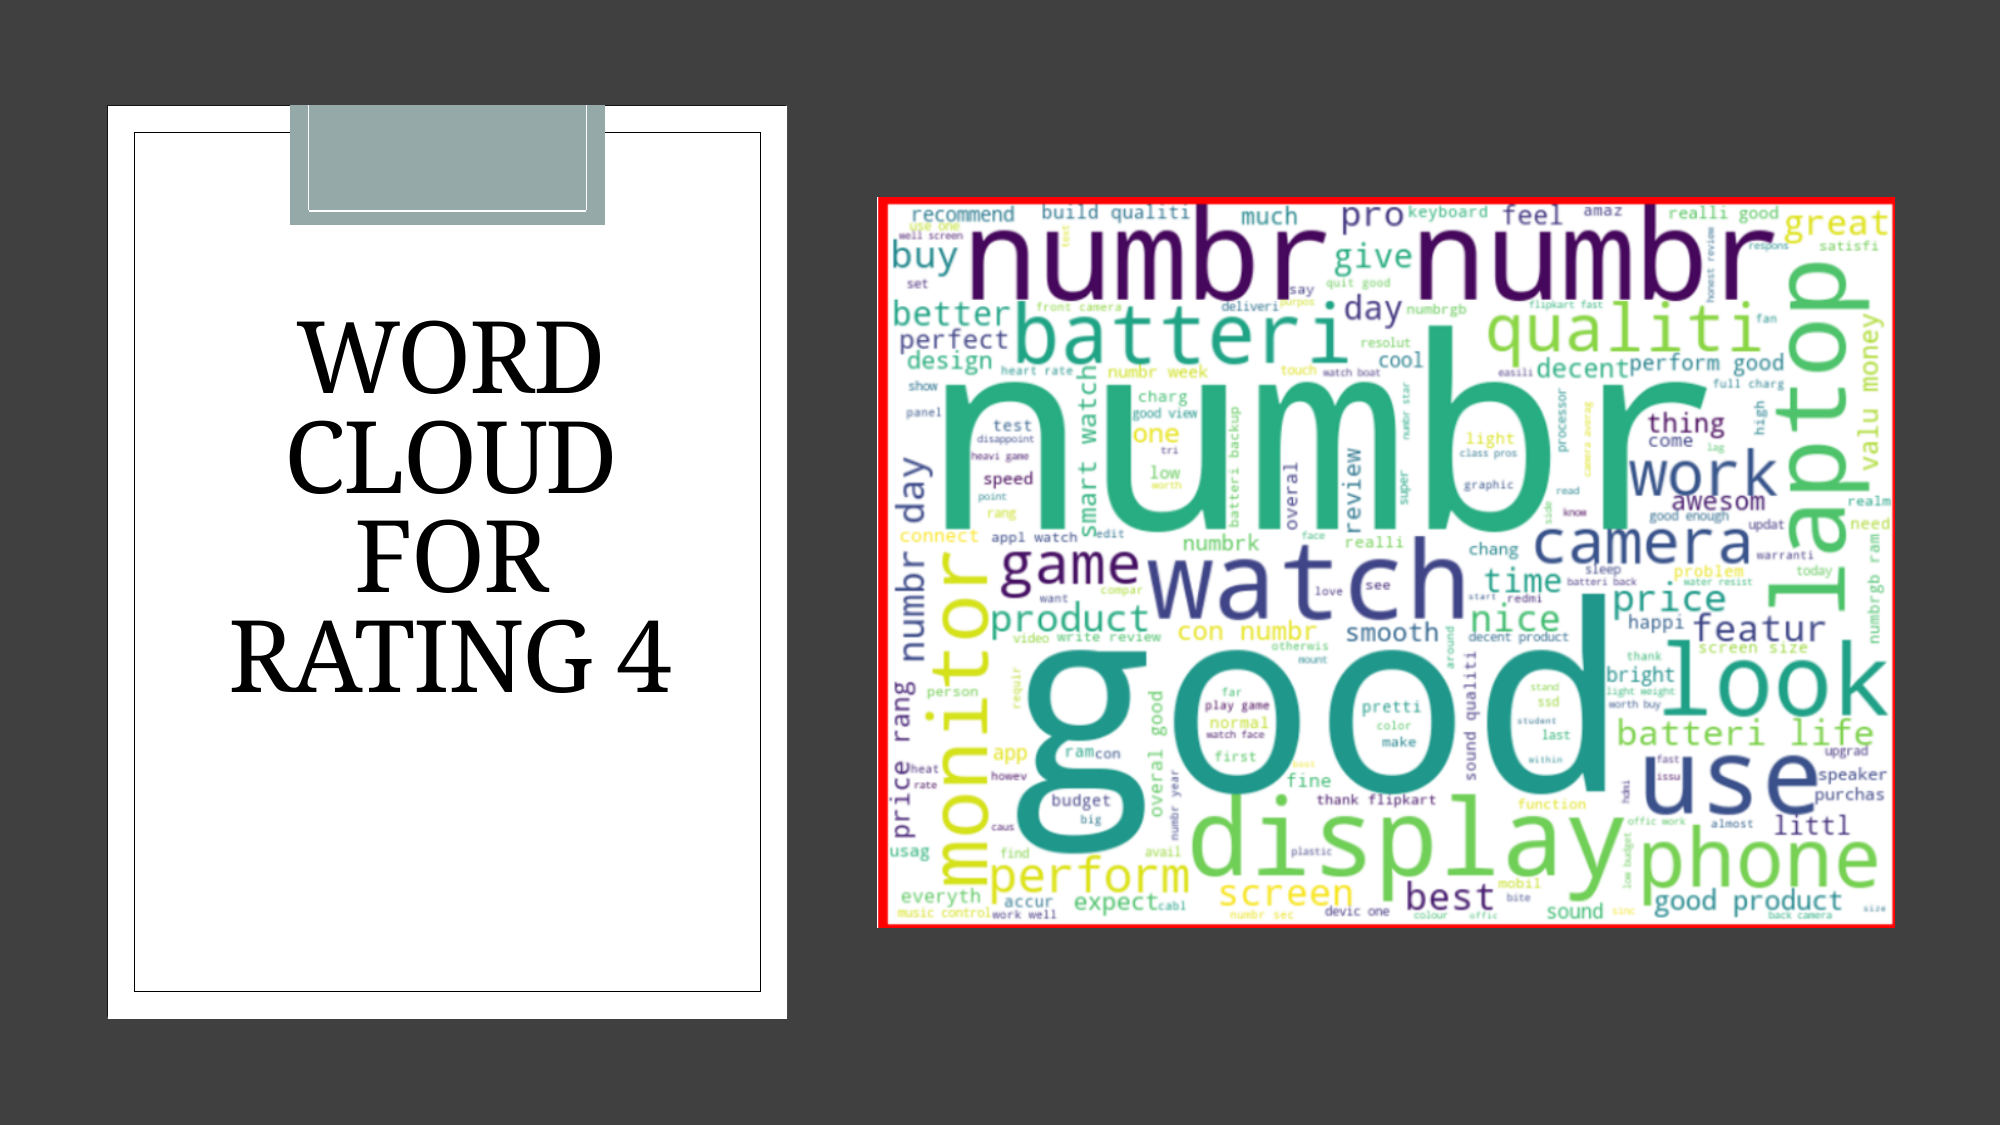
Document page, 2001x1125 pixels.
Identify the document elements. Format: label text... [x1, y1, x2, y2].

title Word Cloud for Rating 4 [206, 255, 695, 771]
picture [877, 197, 1895, 928]
text_box [0, 0, 2000, 1125]
